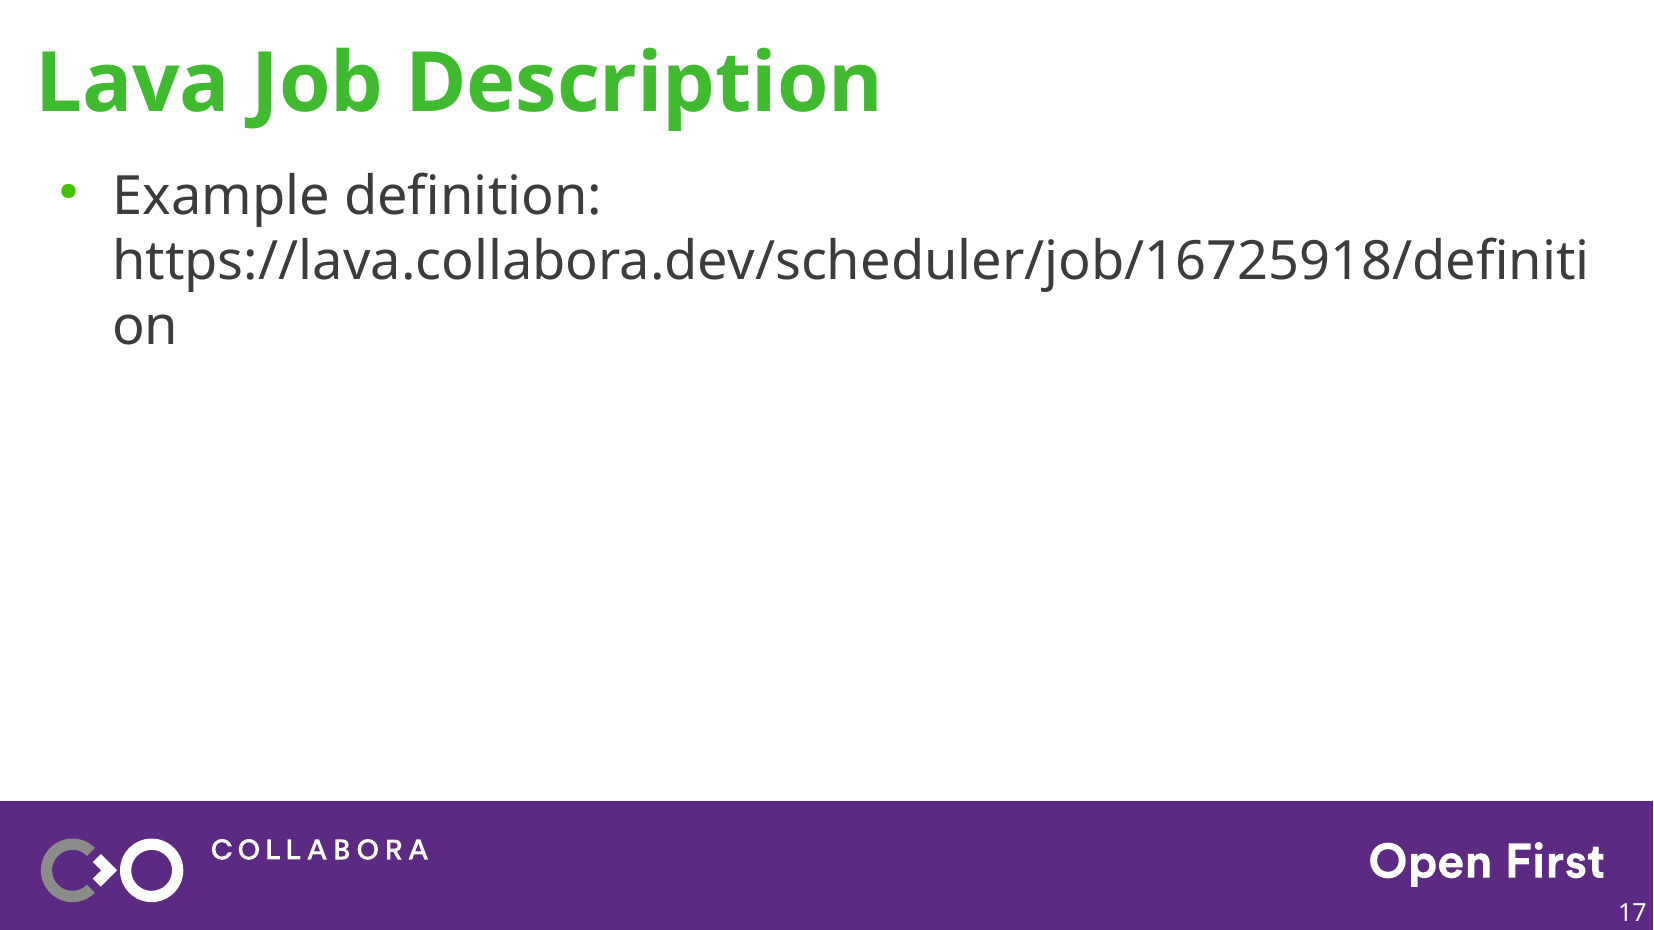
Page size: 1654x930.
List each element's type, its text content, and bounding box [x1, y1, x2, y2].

title Lava Job Description [35, 28, 1608, 192]
list Example definition: https://lava.collabora.dev/scheduler/job/16725918/definition [41, 160, 1613, 802]
